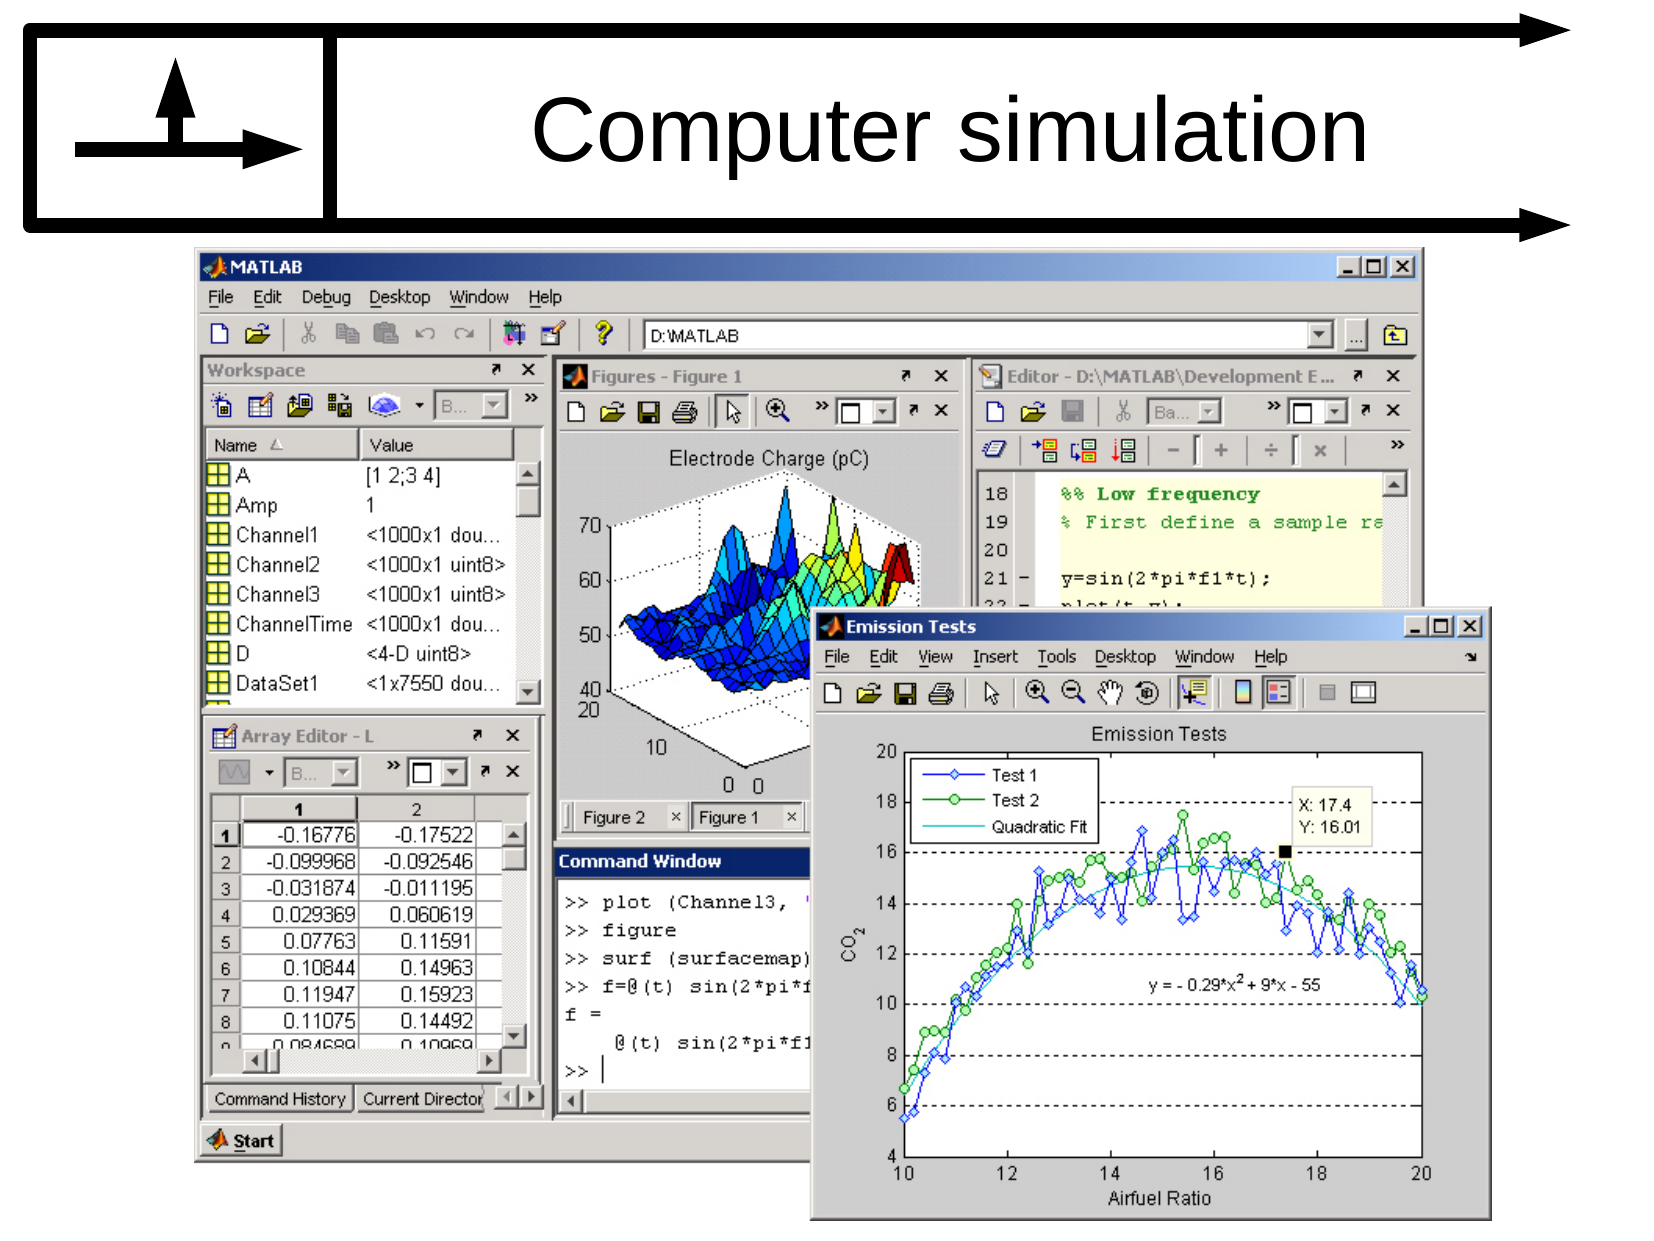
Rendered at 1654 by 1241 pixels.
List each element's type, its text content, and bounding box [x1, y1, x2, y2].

picture [194, 247, 1492, 1221]
title Computer simulation [206, 25, 1654, 233]
